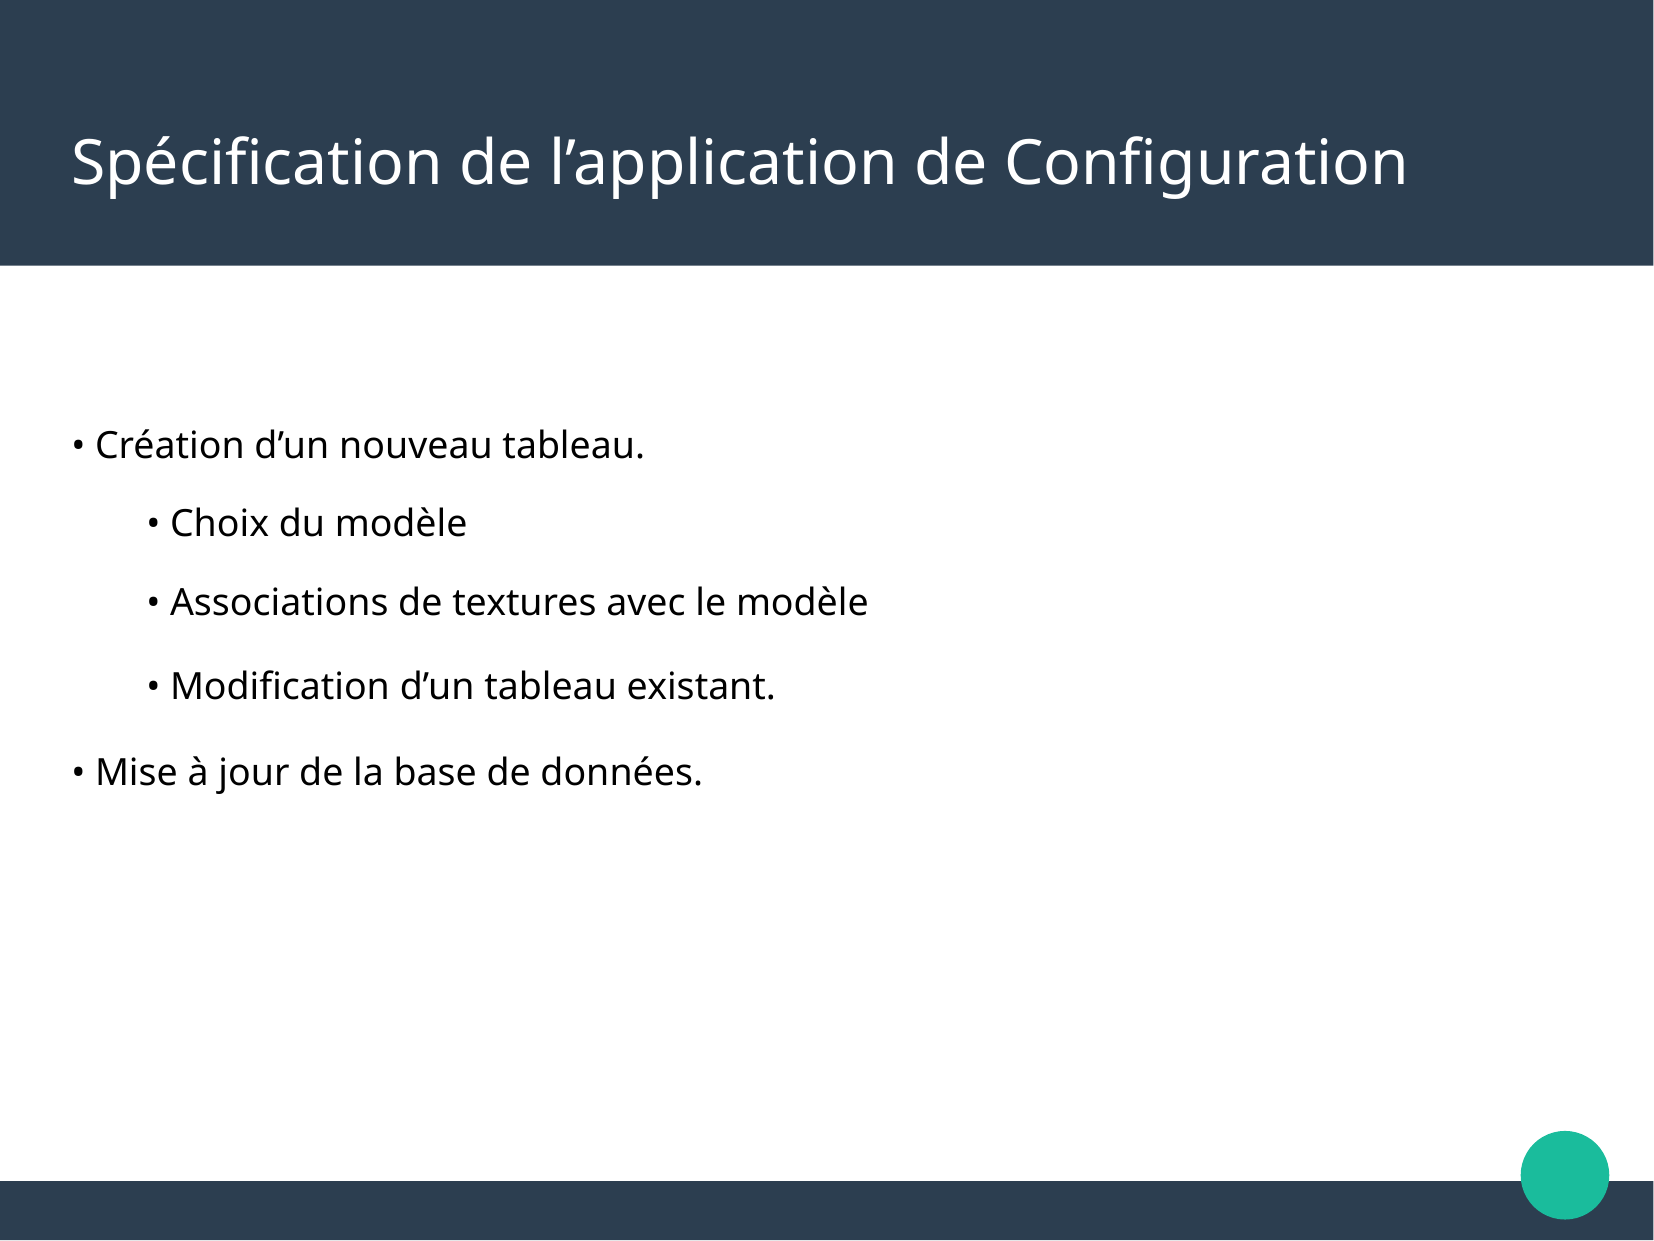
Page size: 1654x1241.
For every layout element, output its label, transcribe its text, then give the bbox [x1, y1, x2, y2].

title Spécification de l’application de Configuration [56, 107, 1598, 246]
list • Création d’un nouveau tableau. • Choix du modèle • Associations de textures avec le modèle • Modification d’un tableau existant. • Mise à jour de la base de données. [56, 399, 1598, 1223]
